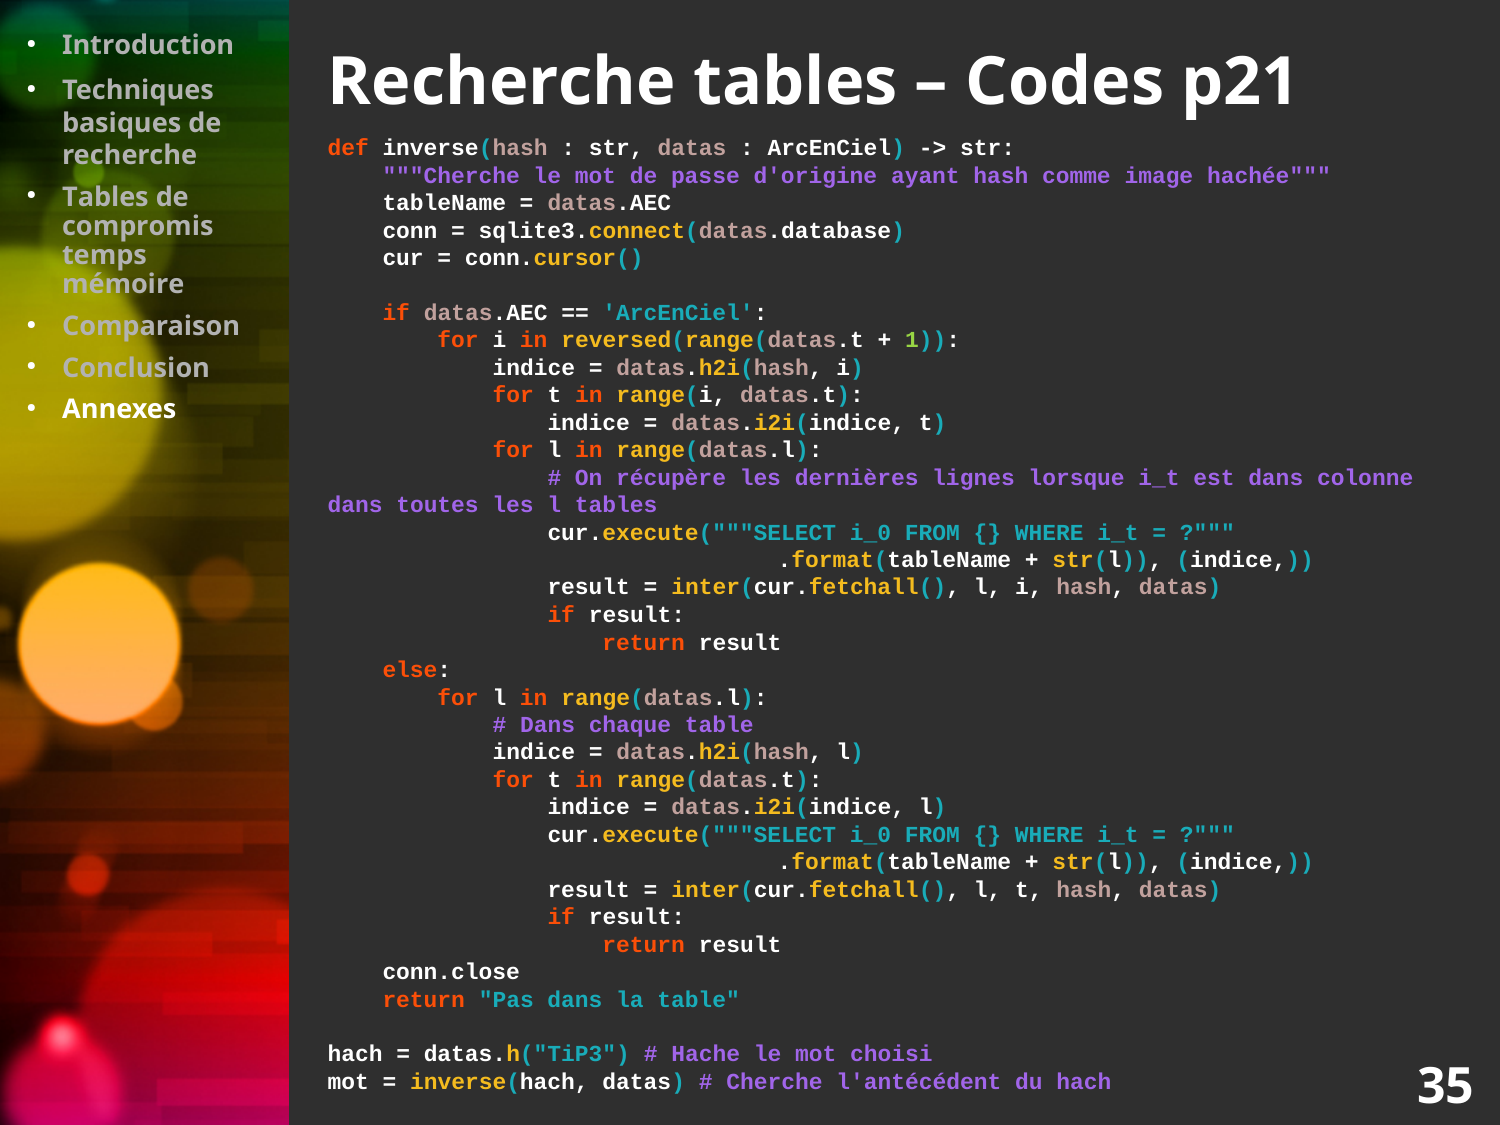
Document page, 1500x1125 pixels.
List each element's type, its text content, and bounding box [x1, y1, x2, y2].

text_box [289, 0, 1500, 1125]
text_box def inverse(hash : str, datas : ArcEnCiel) -> str: """Cherche le mot de passe d'origine ayant hash comme image hachée""" tableName = datas.AEC conn = sqlite3.connect(datas.database) cur = conn.cursor() if datas.AEC == 'ArcEnCiel': for i in reversed(range(datas.t + 1)): indice = datas.h2i(hash, i) for t in range(i, datas.t): indice = datas.i2i(indice, t) for l in range(datas.l): # On récupère les dernières lignes lorsque i_t est dans colonne dans toutes les l tables cur.execute("""SELECT i_0 FROM {} WHERE i_t = ?""" .format(tableName + str(l)), (indice,)) result = inter(cur.fetchall(), l, i, hash, datas) if result: return result else: for l in range(datas.l): # Dans chaque table indice = datas.h2i(hash, l) for t in range(datas.t): indice = datas.i2i(indice, l) cur.execute("""SELECT i_0 FROM {} WHERE i_t = ?""" .format(tableName + str(l)), (indice,)) result = inter(cur.fetchall(), l, t, hash, datas) if result: return result conn.close return "Pas dans la table" hach = datas.h("TiP3") # Hache le mot choisi mot = inverse(hach, datas) # Cherche l'antécédent du hach [312, 125, 1447, 1102]
text_box Introduction Techniques basiques de recherche Tables de compromis temps mémoire Comparaison Conclusion Annexes [11, 23, 284, 449]
picture [0, 0, 289, 1125]
text_box <numéro> [1417, 1054, 1500, 1109]
title Recherche tables – Codes p21 [312, 19, 1471, 138]
